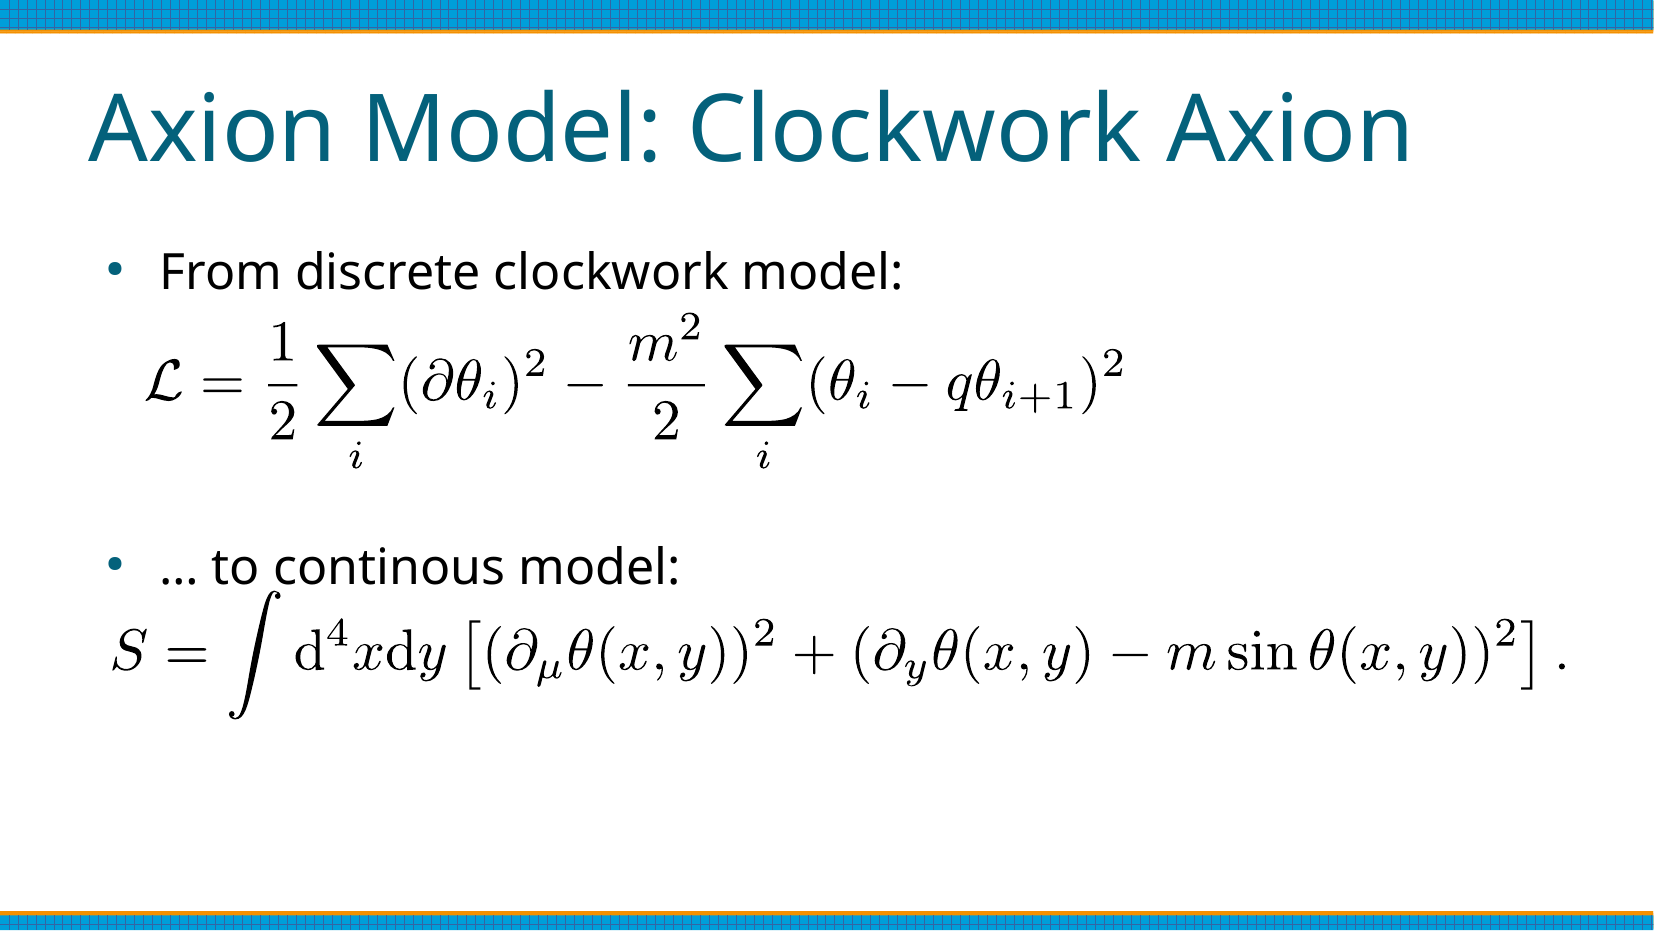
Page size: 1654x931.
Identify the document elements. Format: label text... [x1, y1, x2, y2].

list From discrete clockwork model: … to continous model: [88, 236, 1565, 901]
text_box [112, 590, 1566, 720]
text_box [145, 312, 1123, 469]
title Axion Model: Clockwork Axion [88, 44, 1565, 207]
